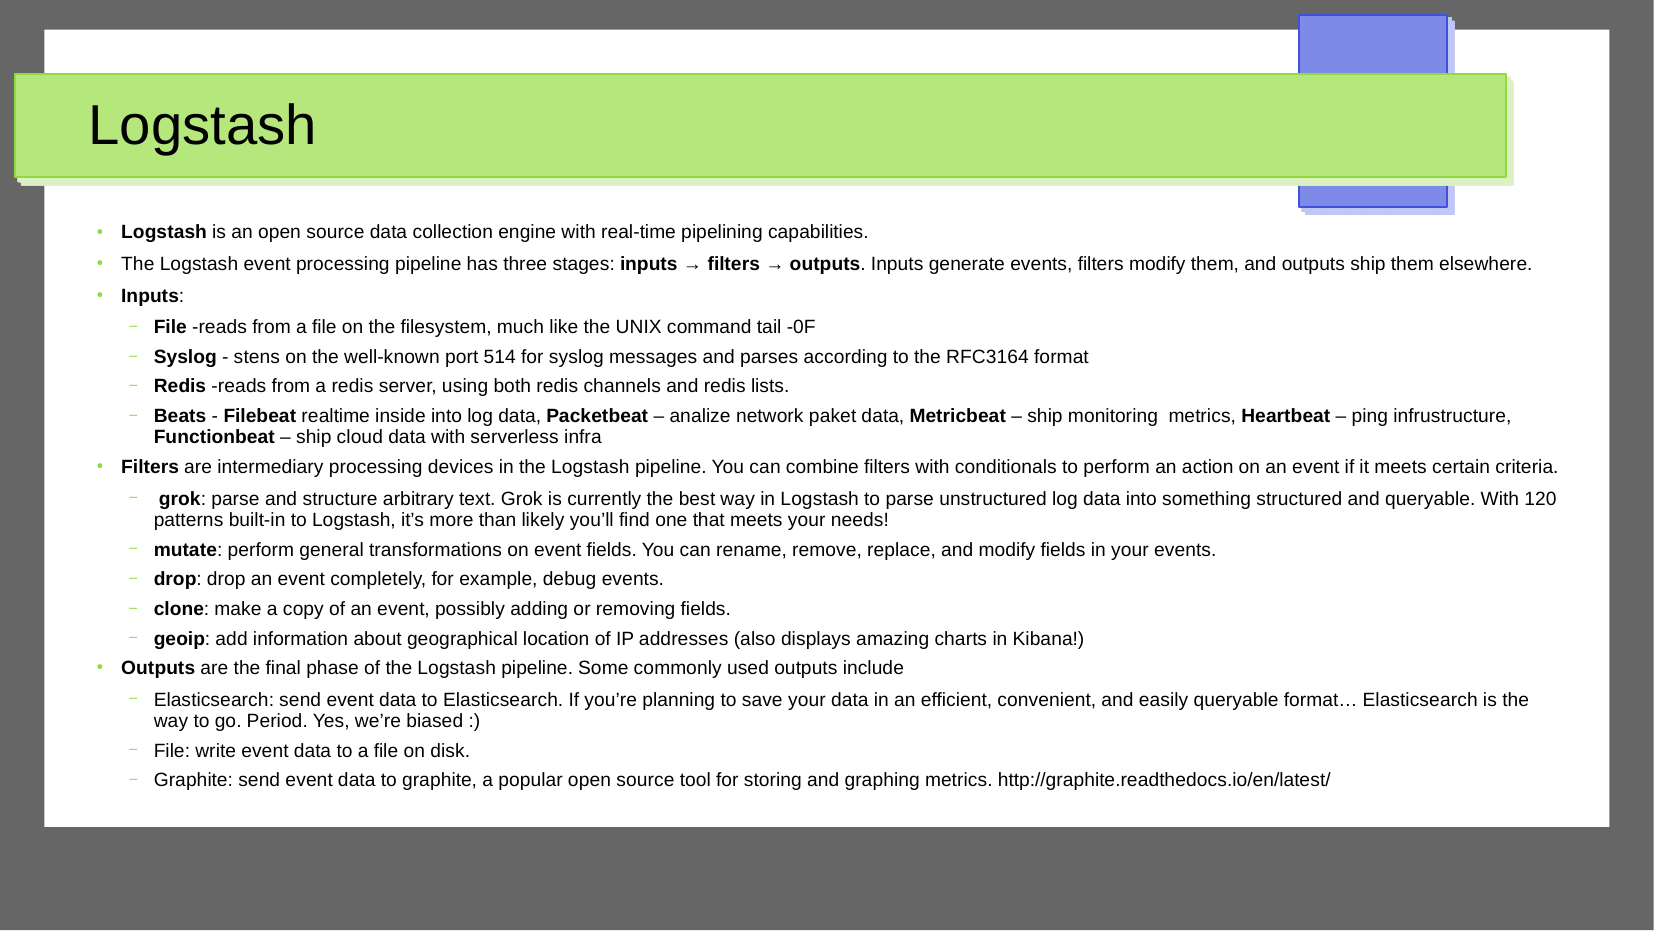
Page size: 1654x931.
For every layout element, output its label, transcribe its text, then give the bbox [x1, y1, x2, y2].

title Logstash [88, 73, 1506, 178]
list Logstash is an open source data collection engine with real-time pipelining capabilities. The Logstash event processing pipeline has three stages: inputs → filters → outputs. Inputs generate events, filters modify them, and outputs ship them elsewhere. Inputs: File -reads from a file on the filesystem, much like the UNIX command tail -0F Syslog - stens on the well-known port 514 for syslog messages and parses according to the RFC3164 format Redis -reads from a redis server, using both redis channels and redis lists. Beats - Filebeat realtime inside into log data, Packetbeat – analize network paket data, Metricbeat – ship monitoring metrics, Heartbeat – ping infrustructure, Functionbeat – ship cloud data with serverless infra Filters are intermediary processing devices in the Logstash pipeline. You can combine filters with conditionals to perform an action on an event if it meets certain criteria. grok: parse and structure arbitrary text. Grok is currently the best way in Logstash to parse unstructured log data into something structured and queryable. With 120 patterns built-in to Logstash, it’s more than likely you’ll find one that meets your needs! mutate: perform general transformations on event fields. You can rename, remove, replace, and modify fields in your events. drop: drop an event completely, for example, debug events. clone: make a copy of an event, possibly adding or removing fields. geoip: add information about geographical location of IP addresses (also displays amazing charts in Kibana!) Outputs are the final phase of the Logstash pipeline. Some commonly used outputs include Elasticsearch: send event data to Elasticsearch. If you’re planning to save your data in an efficient, convenient, and easily queryable format…​ Elasticsearch is the way to go. Period. Yes, we’re biased :) File: write event data to a file on disk. Graphite: send event data to graphite, a popular open source tool for storing and graphing metrics. http://graphite.readthedocs.io/en/latest/ [88, 221, 1565, 813]
